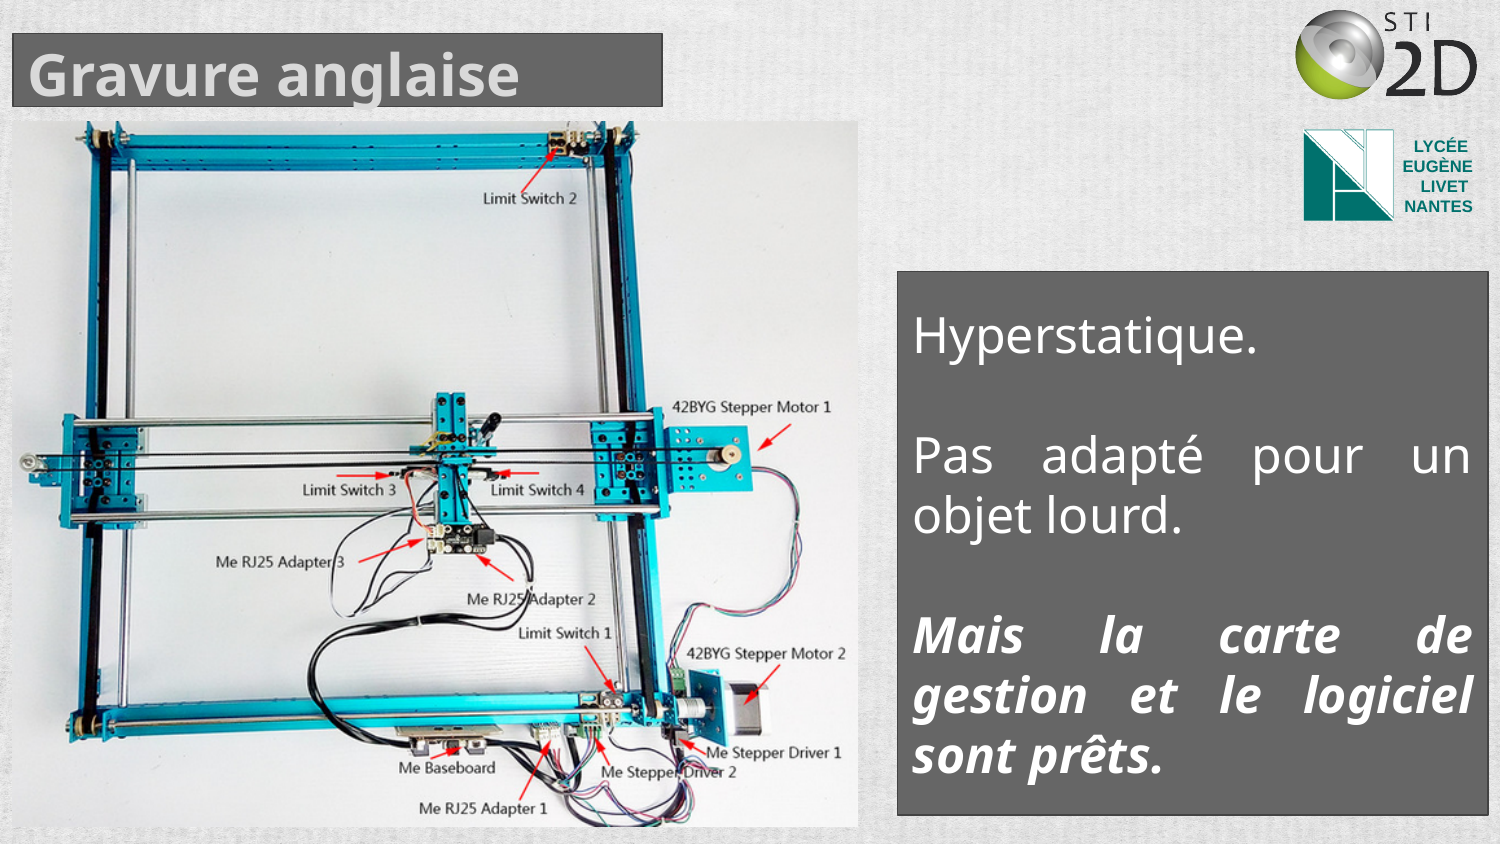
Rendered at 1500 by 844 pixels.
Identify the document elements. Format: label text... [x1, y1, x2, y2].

text_box [615, 33, 662, 107]
text_box Hyperstatique. Pas adapté pour un objet lourd. Mais la carte de gestion et le logiciel sont prêts. [897, 271, 1489, 815]
title Gravure anglaise DIY [12, 23, 615, 121]
text_box LYCÉE EUGÈNE LIVET NANTES [1311, 120, 1489, 225]
picture [0, 0, 1500, 844]
